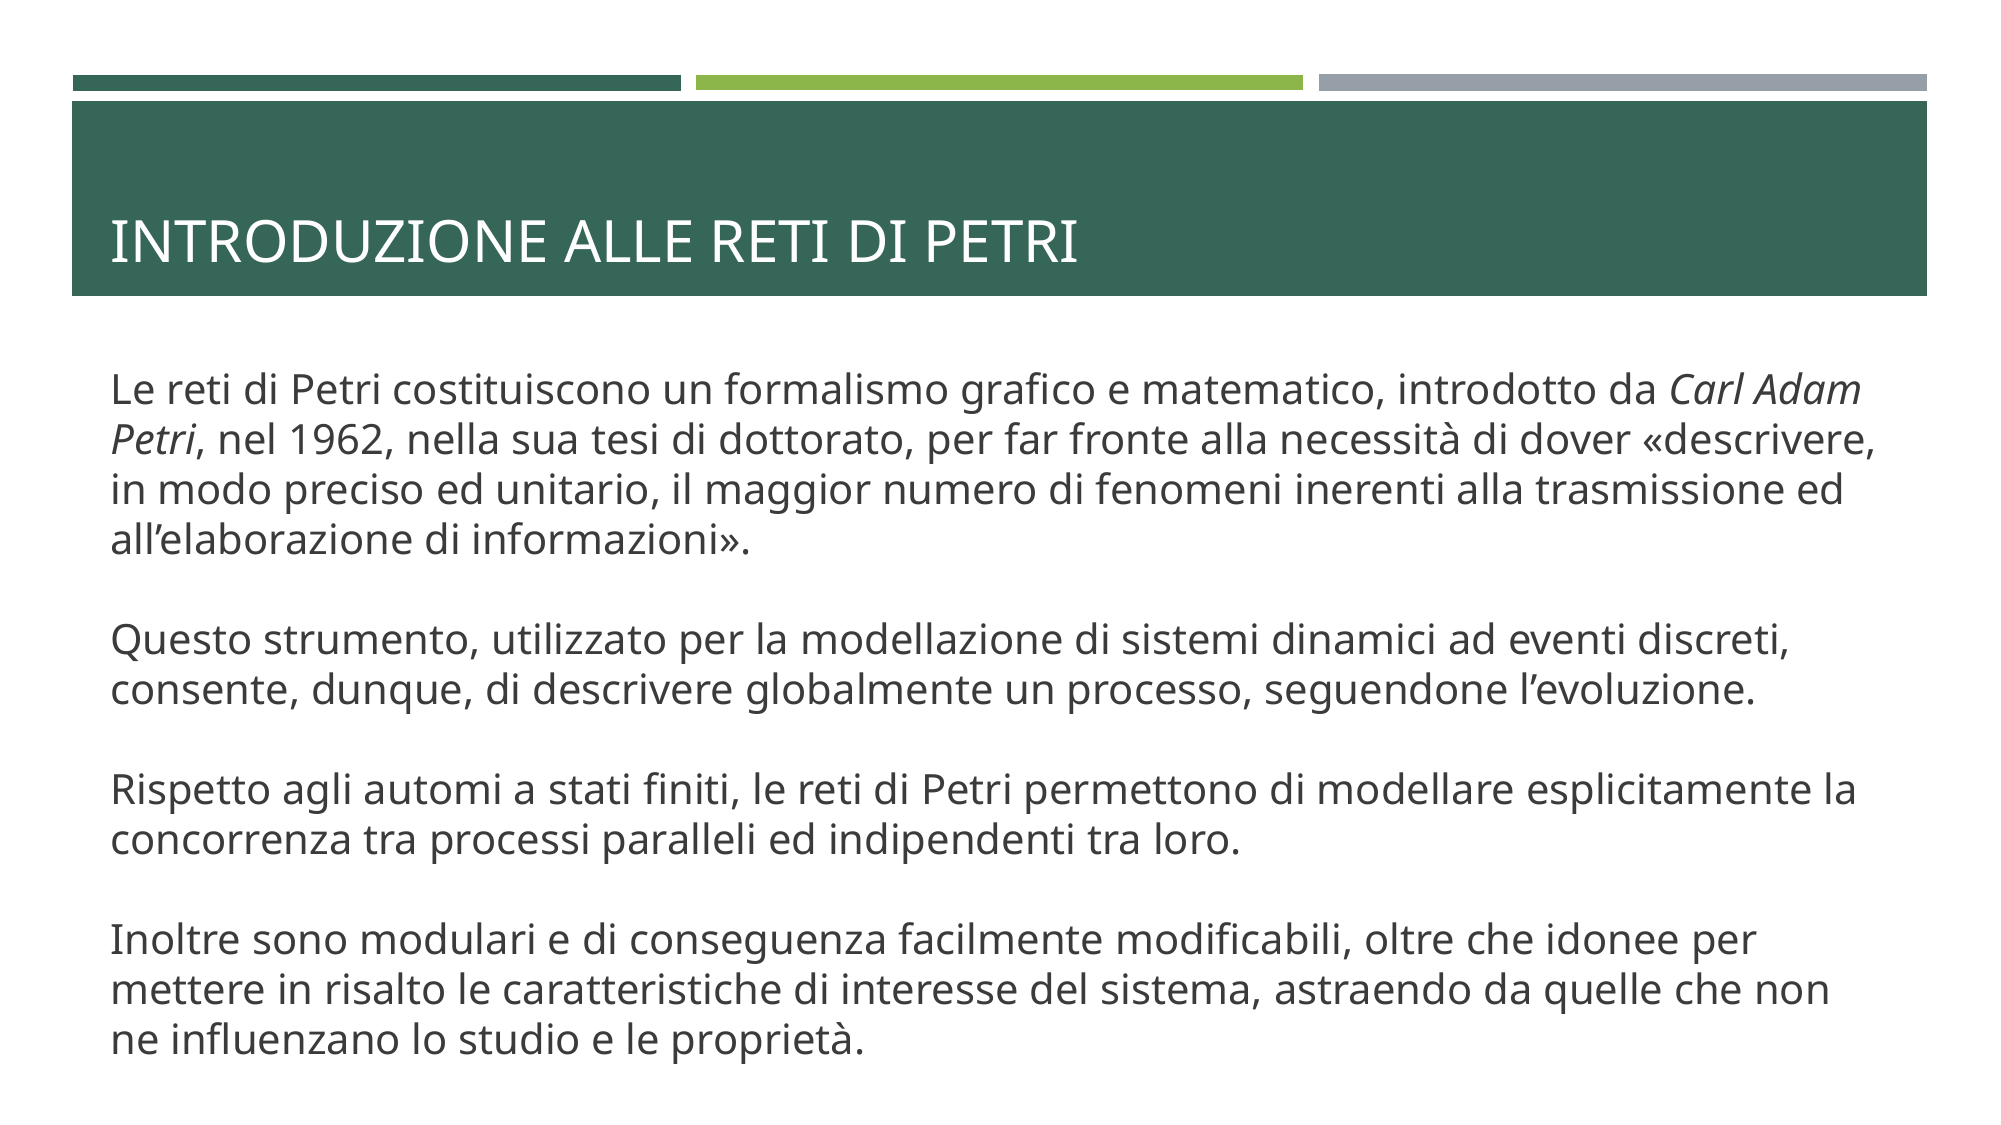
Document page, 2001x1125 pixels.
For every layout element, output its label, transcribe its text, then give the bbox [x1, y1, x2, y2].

text_box Le reti di Petri costituiscono un formalismo grafico e matematico, introdotto da Carl Adam Petri, nel 1962, nella sua tesi di dottorato, per far fronte alla necessità di dover «descrivere, in modo preciso ed unitario, il maggior numero di fenomeni inerenti alla trasmissione ed all’elaborazione di informazioni». Questo strumento, utilizzato per la modellazione di sistemi dinamici ad eventi discreti, consente, dunque, di descrivere globalmente un processo, seguendone l’evoluzione. Rispetto agli automi a stati finiti, le reti di Petri permettono di modellare esplicitamente la concorrenza tra processi paralleli ed indipendenti tra loro. Inoltre sono modulari e di conseguenza facilmente modificabili, oltre che idonee per mettere in risalto le caratteristiche di interesse del sistema, astraendo da quelle che non ne influenzano lo studio e le proprietà. [95, 355, 1905, 1078]
title Introduzione alle reti di petri [95, 115, 1905, 282]
